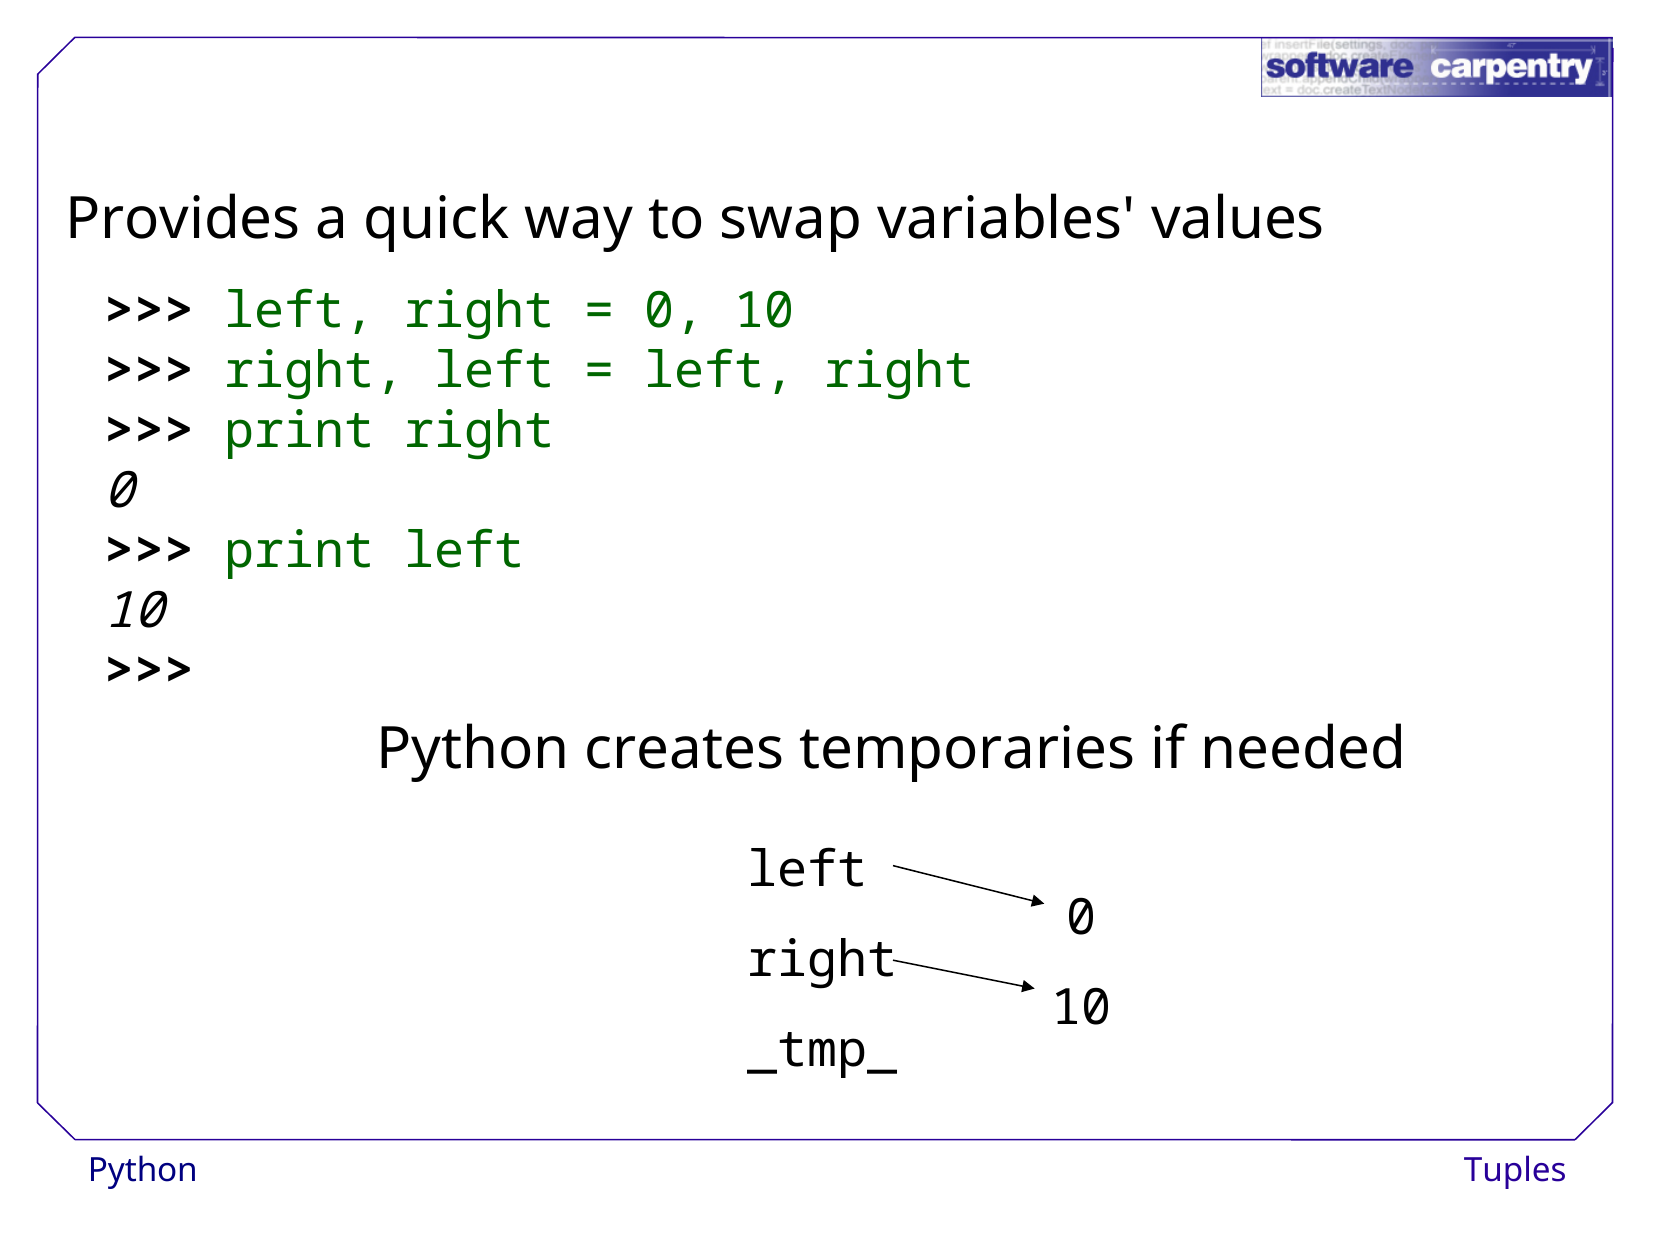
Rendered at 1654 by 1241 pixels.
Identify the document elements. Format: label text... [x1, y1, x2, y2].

text_box Provides a quick way to swap variables' values [50, 138, 1491, 259]
text_box >>> left, right = 0, 10 >>> right, left = left, right >>> print right 0 >>> print left 10 >>> [89, 270, 1167, 715]
picture [1261, 39, 1613, 97]
text_box Python creates temporaries if needed [361, 667, 1572, 788]
text_box left right _tmp_ [732, 799, 903, 1083]
text_box 0 10 [996, 846, 1167, 1055]
